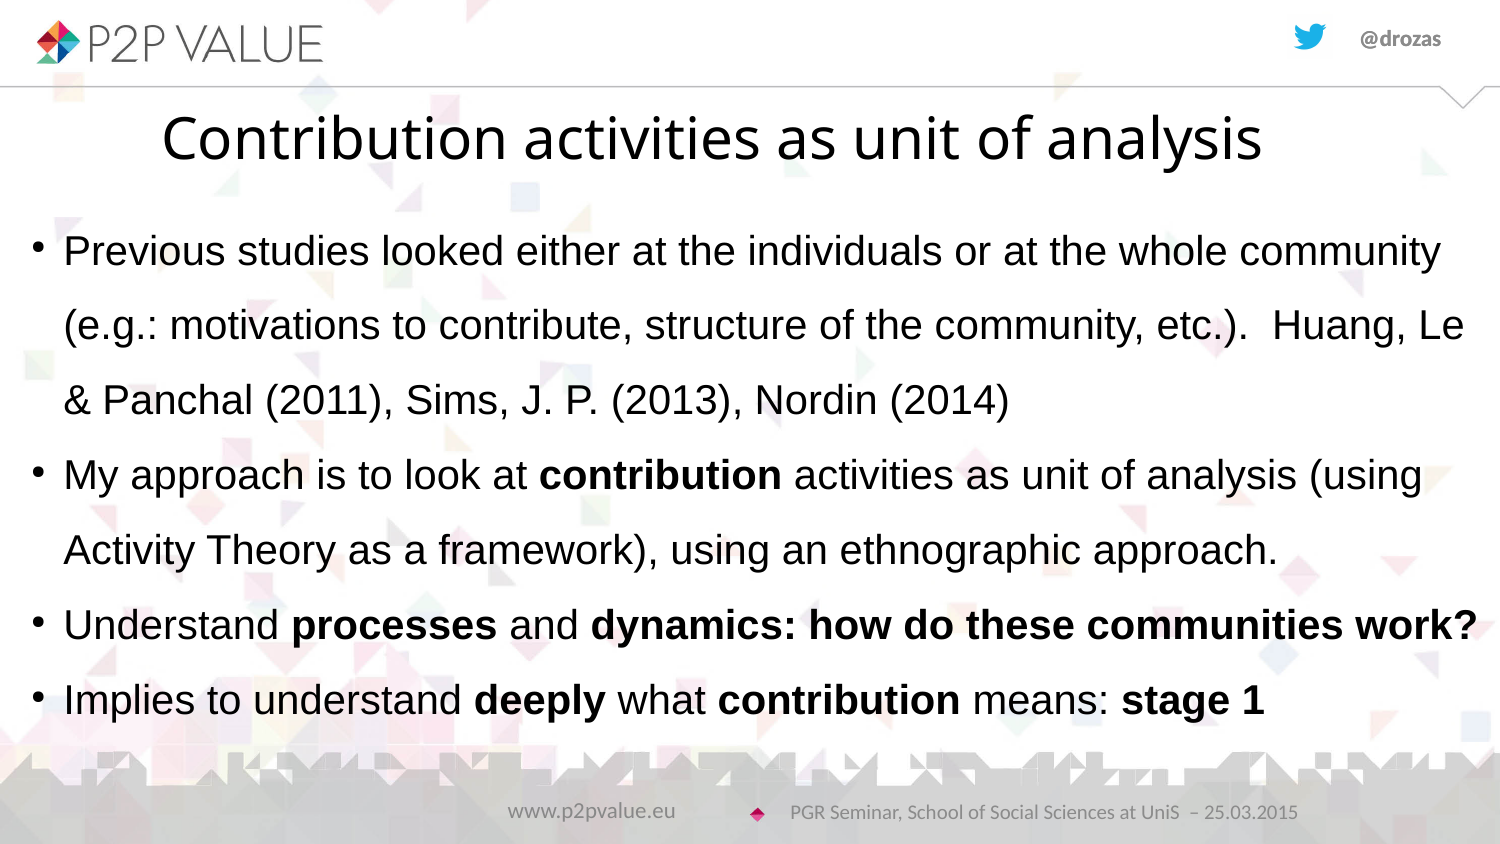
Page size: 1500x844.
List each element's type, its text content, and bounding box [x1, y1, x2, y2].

subtitle Previous studies looked either at the individuals or at the whole community (e.g.: motivations to contribute, structure of the community, etc.). Huang, Le & Panchal (2011), Sims, J. P. (2013), Nordin (2014) My approach is to look at contribution activities as unit of analysis (using Activity Theory as a framework), using an ethnographic approach. Understand processes and dynamics: how do these communities work? Implies to understand deeply what contribution means: stage 1 [17, 191, 1500, 811]
title Contribution activities as unit of analysis [60, 92, 1366, 181]
text_box PGR Seminar, School of Social Sciences at UniS – 25.03.2015 [777, 788, 1470, 834]
text_box @drozas [1333, 15, 1455, 60]
picture [0, 0, 1500, 844]
text_box www.p2pvalue.eu [501, 789, 720, 829]
